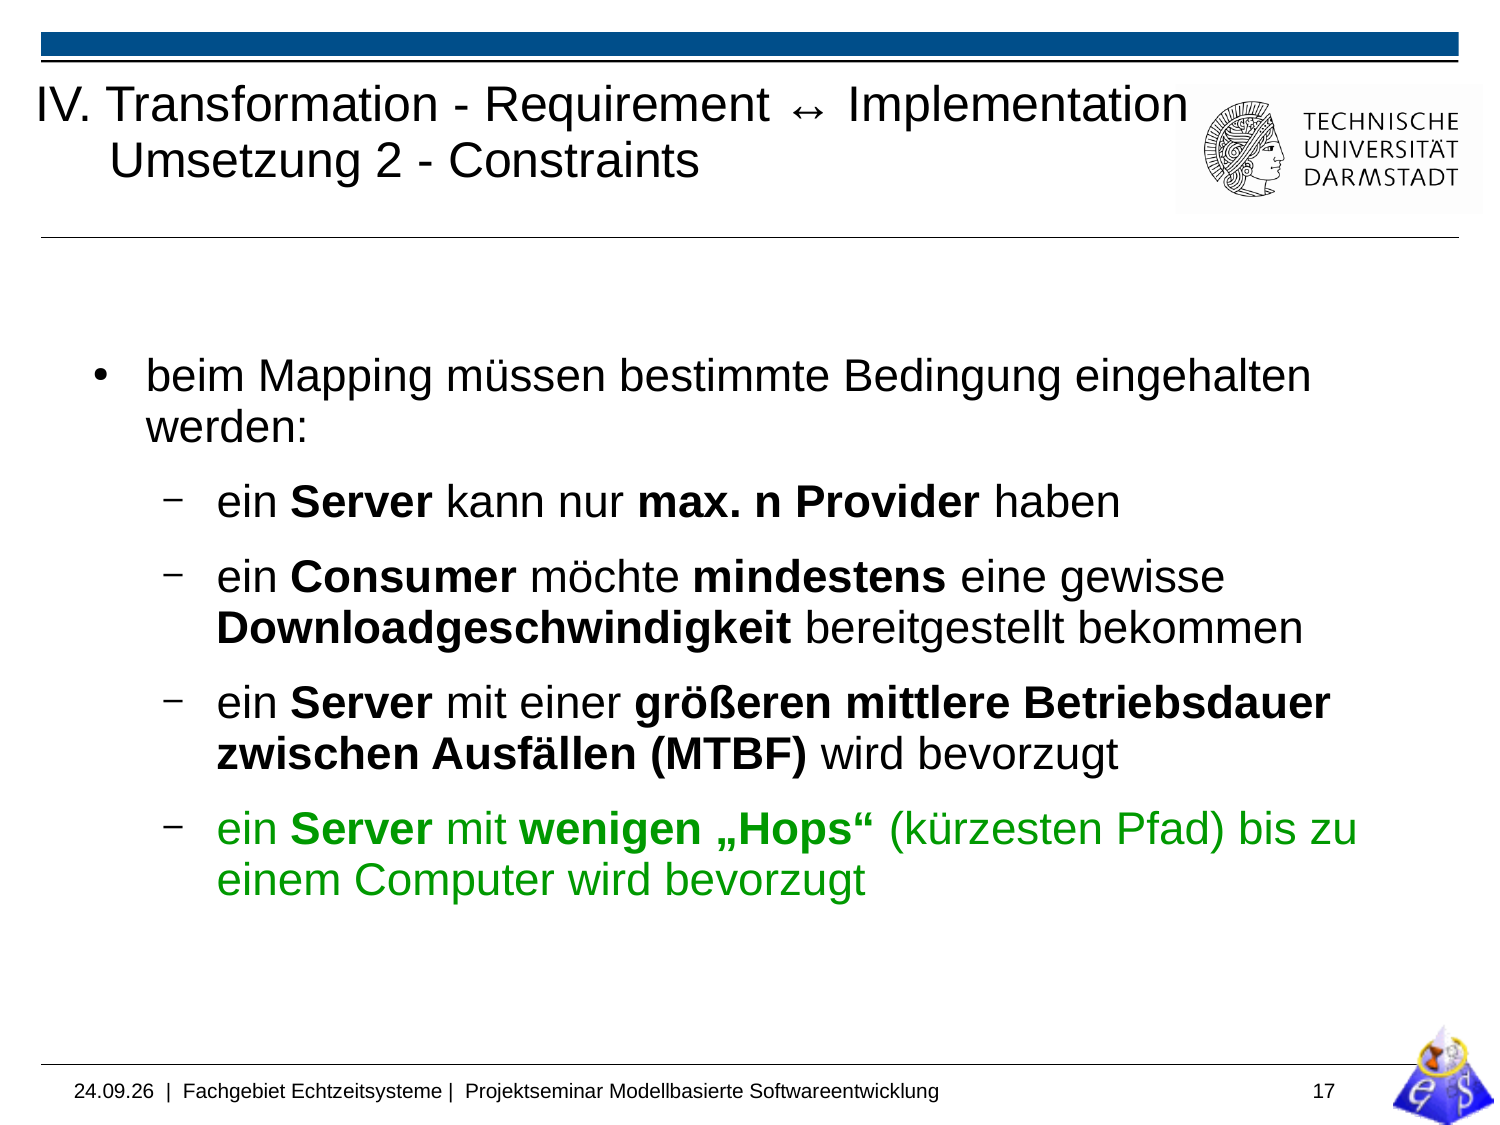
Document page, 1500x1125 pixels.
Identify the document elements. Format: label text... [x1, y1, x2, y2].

title IV. Transformation - Requirement ↔ Implementation Umsetzung 2 - Constraints [35, 47, 1323, 218]
list beim Mapping müssen bestimmte Bedingung eingehalten werden: ein Server kann nur max. n Provider haben ein Consumer möchte mindestens eine gewisse Downloadgeschwindigkeit bereitgestellt bekommen ein Server mit einer größeren mittlere Betriebsdauer zwischen Ausfällen (MTBF) wird bevorzugt ein Server mit wenigen „Hops“ (kürzesten Pfad) bis zu einem Computer wird bevorzugt [75, 263, 1406, 993]
picture [1323, 84, 1483, 214]
picture [1393, 1023, 1494, 1125]
